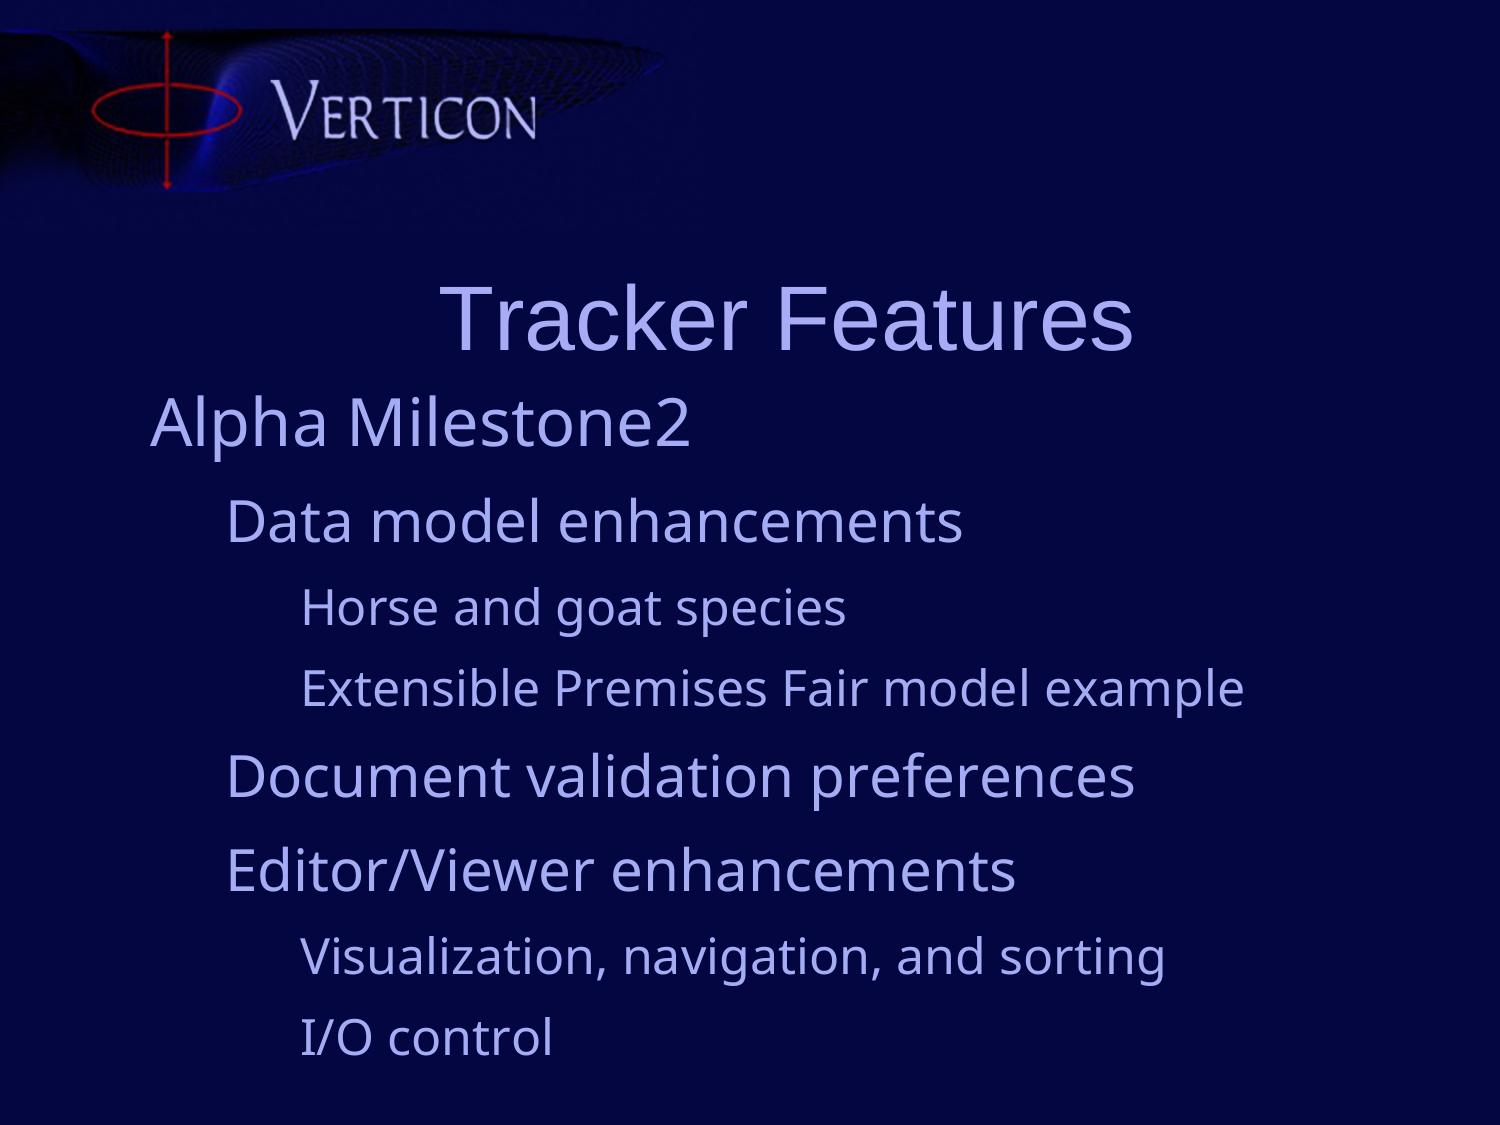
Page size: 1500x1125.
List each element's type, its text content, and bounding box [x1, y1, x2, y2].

picture [0, 0, 704, 232]
title Tracker Features [112, 232, 1463, 406]
list Alpha Milestone2 Data model enhancements Horse and goat species Extensible Premises Fair model example Document validation preferences Editor/Viewer enhancements Visualization, navigation, and sorting I/O control [150, 375, 1385, 1056]
